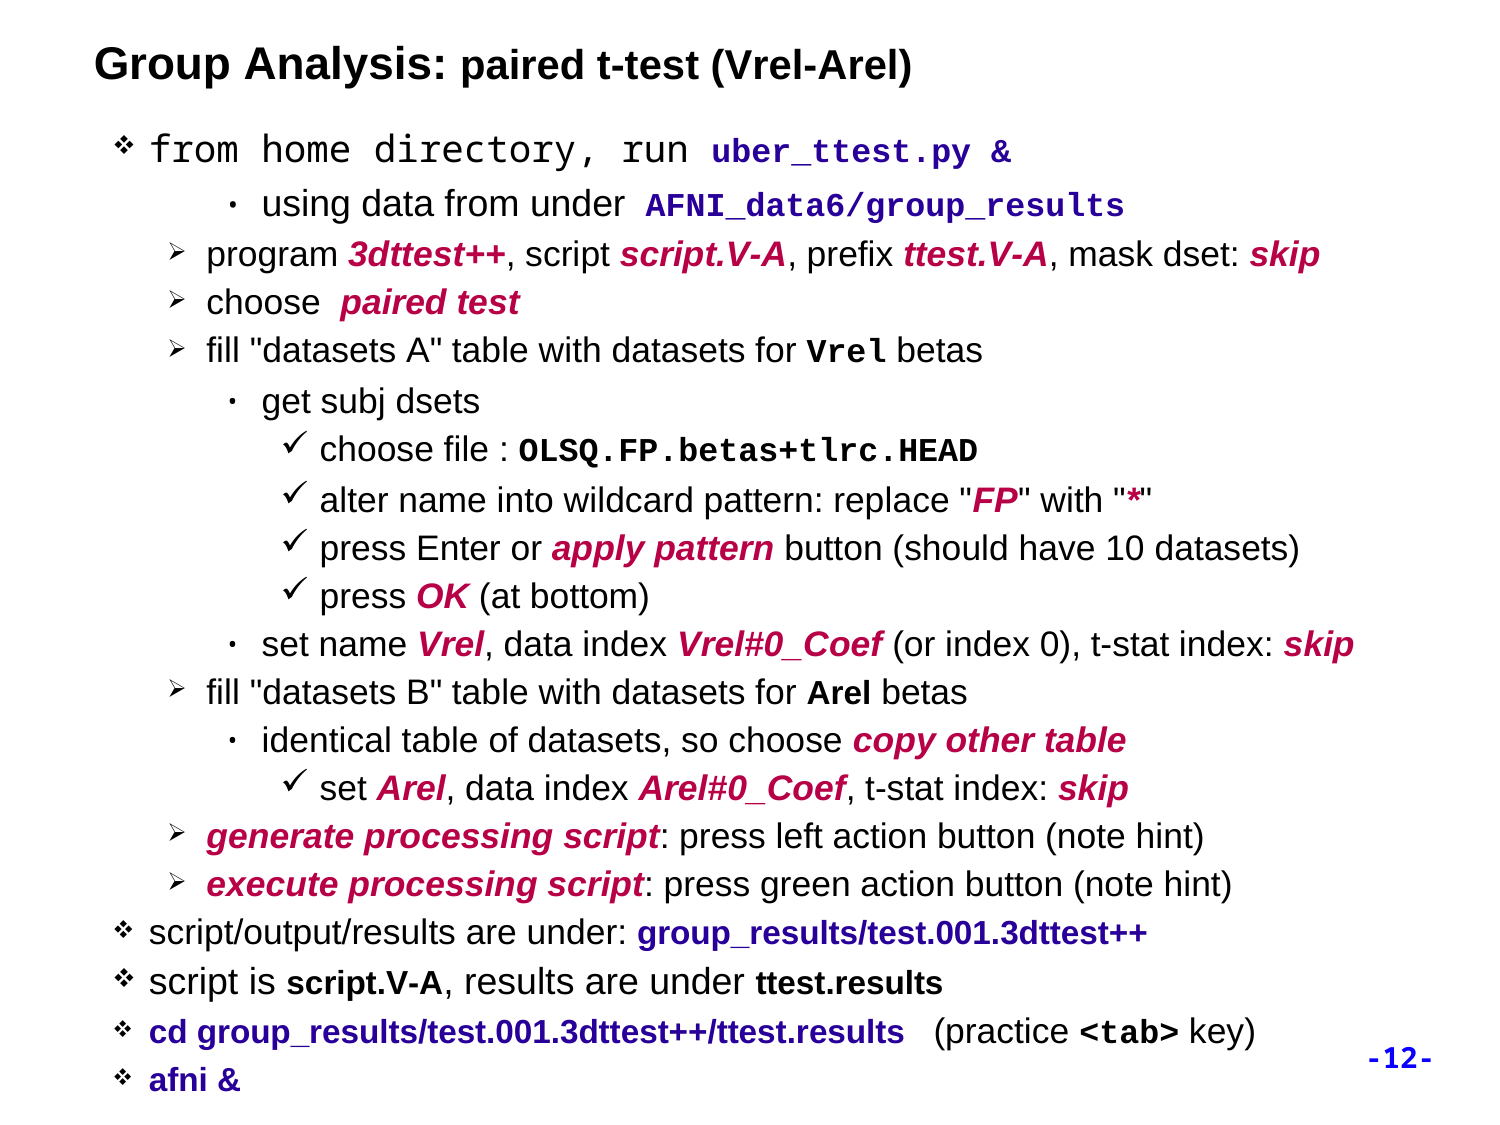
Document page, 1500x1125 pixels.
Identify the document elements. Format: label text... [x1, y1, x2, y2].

list Group Analysis: paired t-test (Vrel-Arel) from home directory, run uber_ttest.py & using data from under AFNI_data6/group_results program 3dttest++, script script.V-A, prefix ttest.V-A, mask dset: skip choose paired test fill "datasets A" table with datasets for Vrel betas get subj dsets choose file : OLSQ.FP.betas+tlrc.HEAD alter name into wildcard pattern: replace "FP" with "*" press Enter or apply pattern button (should have 10 datasets) press OK (at bottom) set name Vrel, data index Vrel#0_Coef (or index 0), t-stat index: skip fill "datasets B" table with datasets for Arel betas identical table of datasets, so choose copy other table set Arel, data index Arel#0_Coef, t-stat index: skip generate processing script: press left action button (note hint) execute processing script: press green action button (note hint) script/output/results are under: group_results/test.001.3dttest++ script is script.V-A, results are under ttest.results cd group_results/test.001.3dttest++/ttest.results (practice <tab> key) afni & [40, 29, 1461, 1125]
